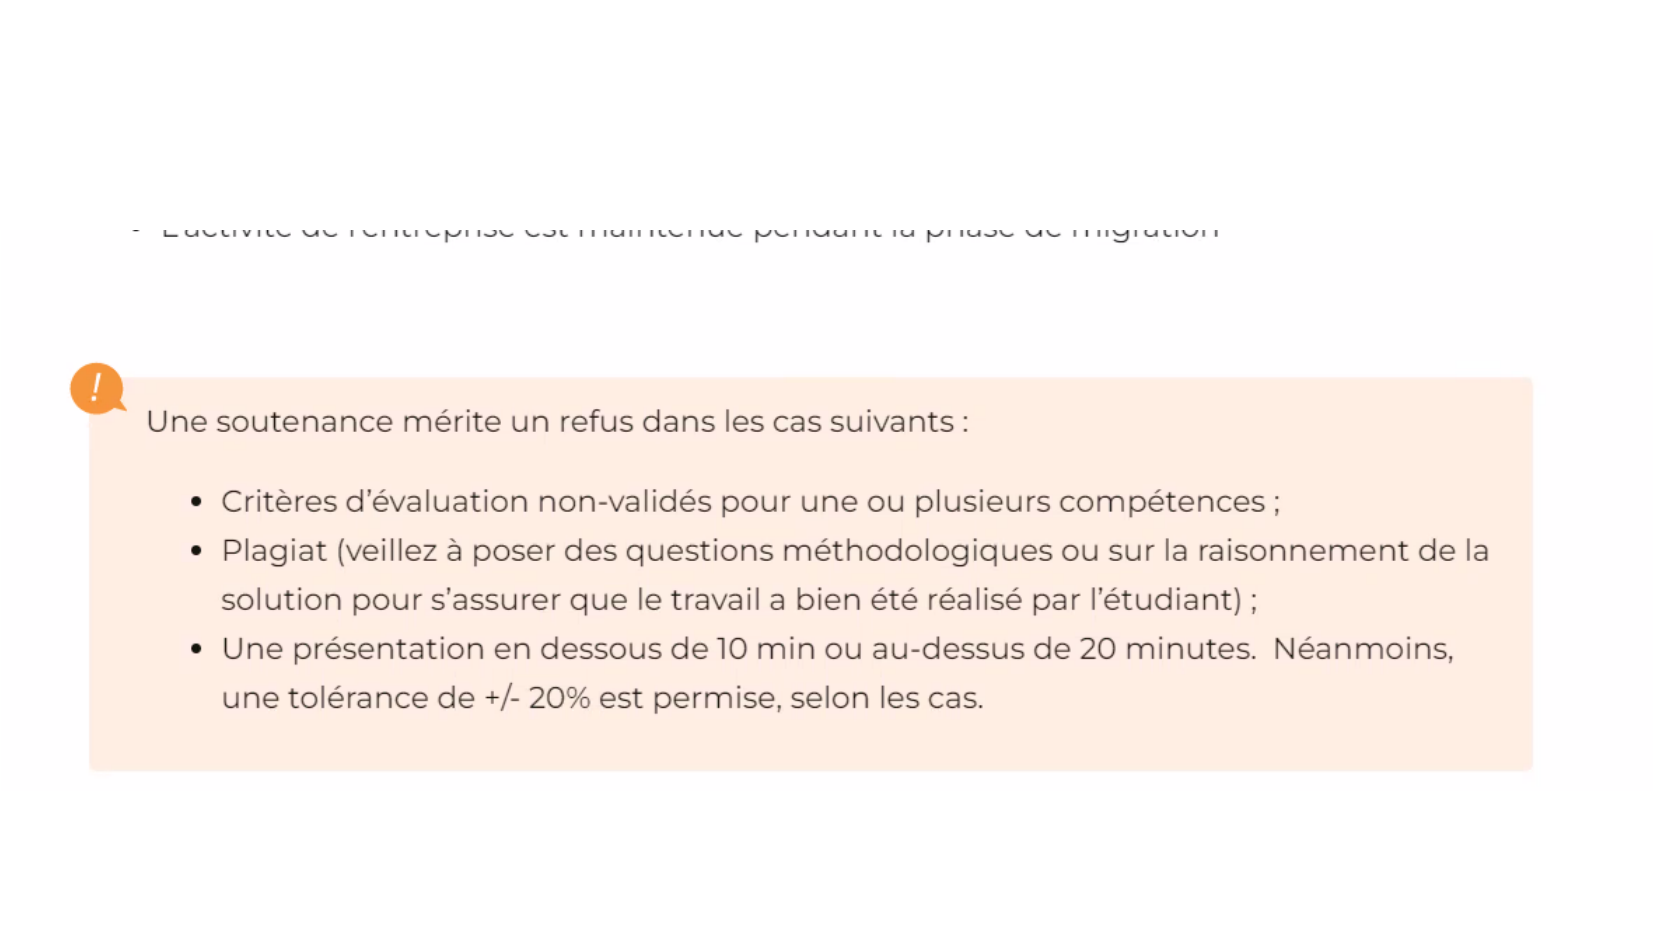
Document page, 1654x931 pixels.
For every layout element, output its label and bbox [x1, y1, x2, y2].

picture [1, 230, 1654, 791]
